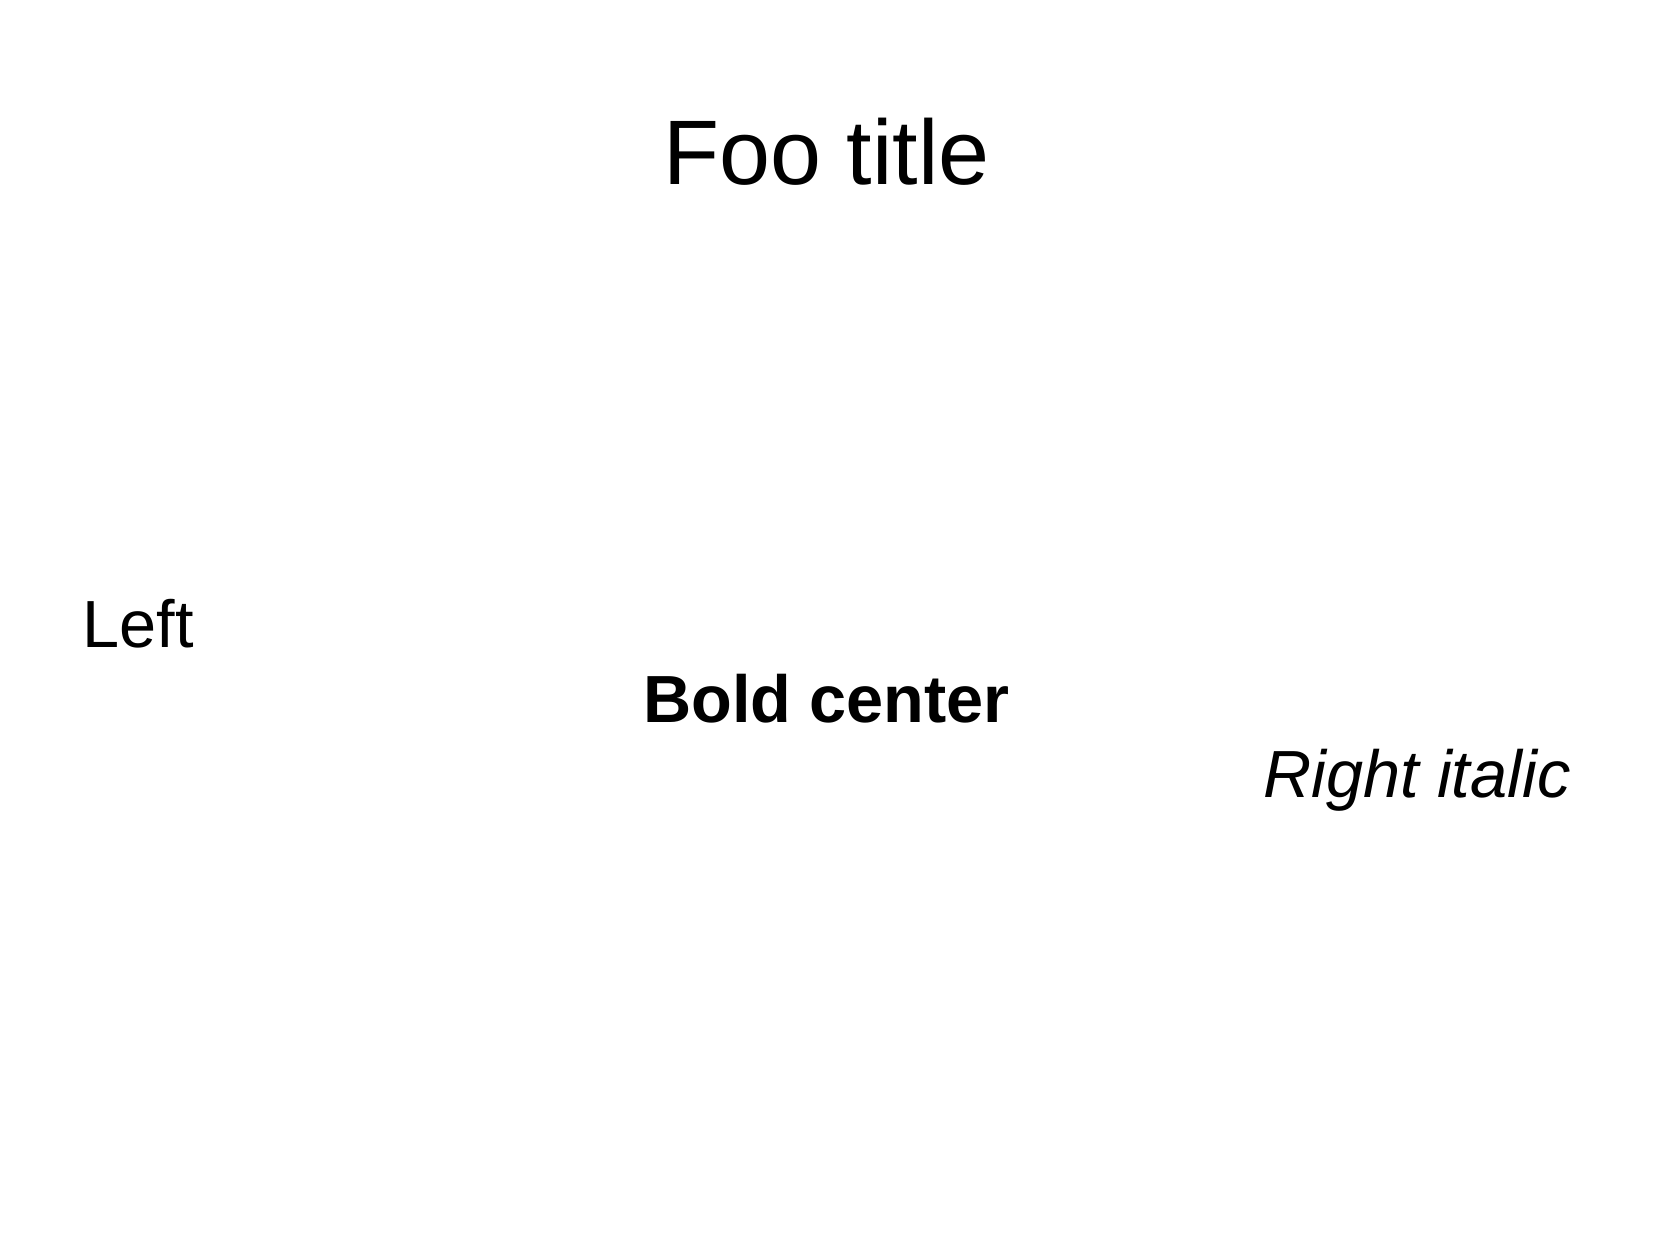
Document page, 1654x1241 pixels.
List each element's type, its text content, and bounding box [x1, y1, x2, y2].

title Foo title [82, 56, 1571, 250]
subtitle Left Bold center Right italic [82, 297, 1571, 1102]
